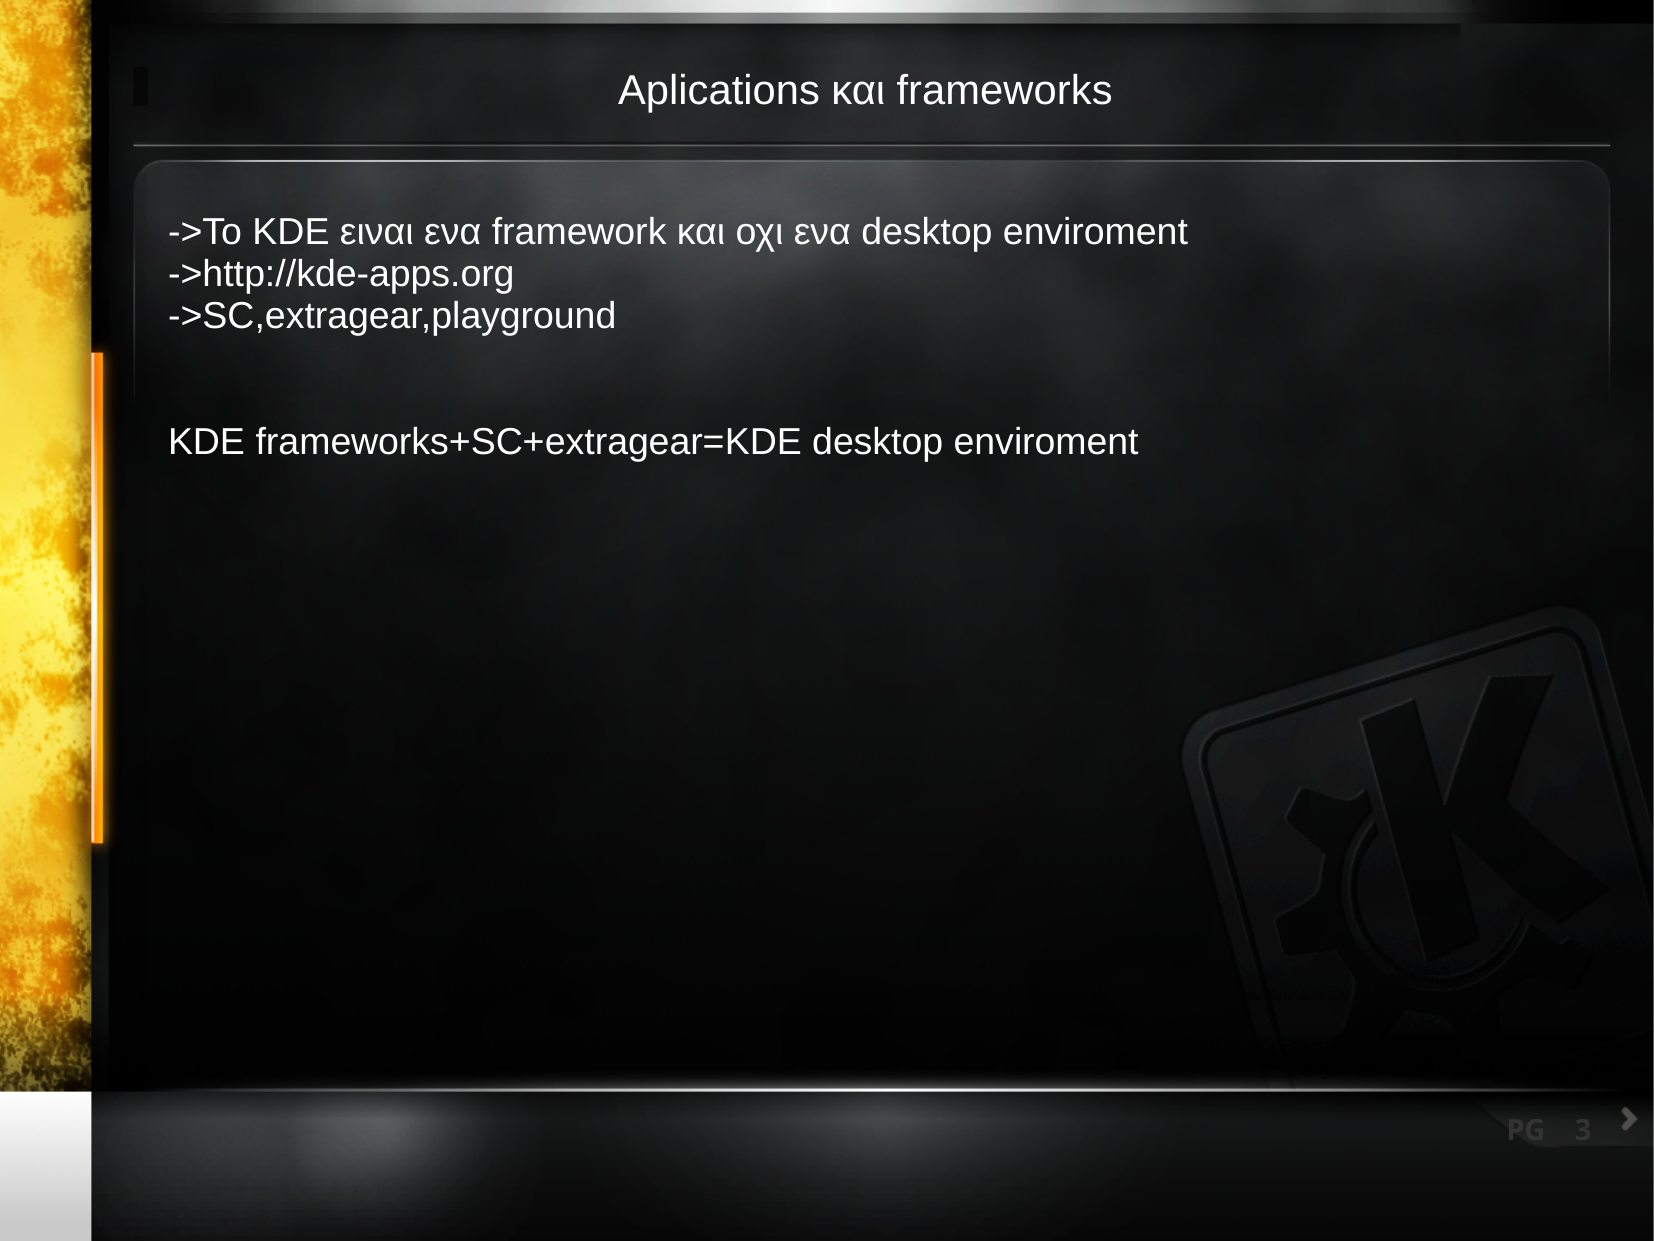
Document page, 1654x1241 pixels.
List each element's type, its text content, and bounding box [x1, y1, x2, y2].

title Aplications και frameworks [153, 59, 1589, 119]
picture [0, 0, 1654, 1241]
subtitle ->To KDE ειναι ενα framework και οχι ενα desktop enviroment ->http://kde-apps.org ->SC,extragear,playground KDE frameworks+SC+extragear=KDE desktop enviroment [153, 202, 1589, 1042]
